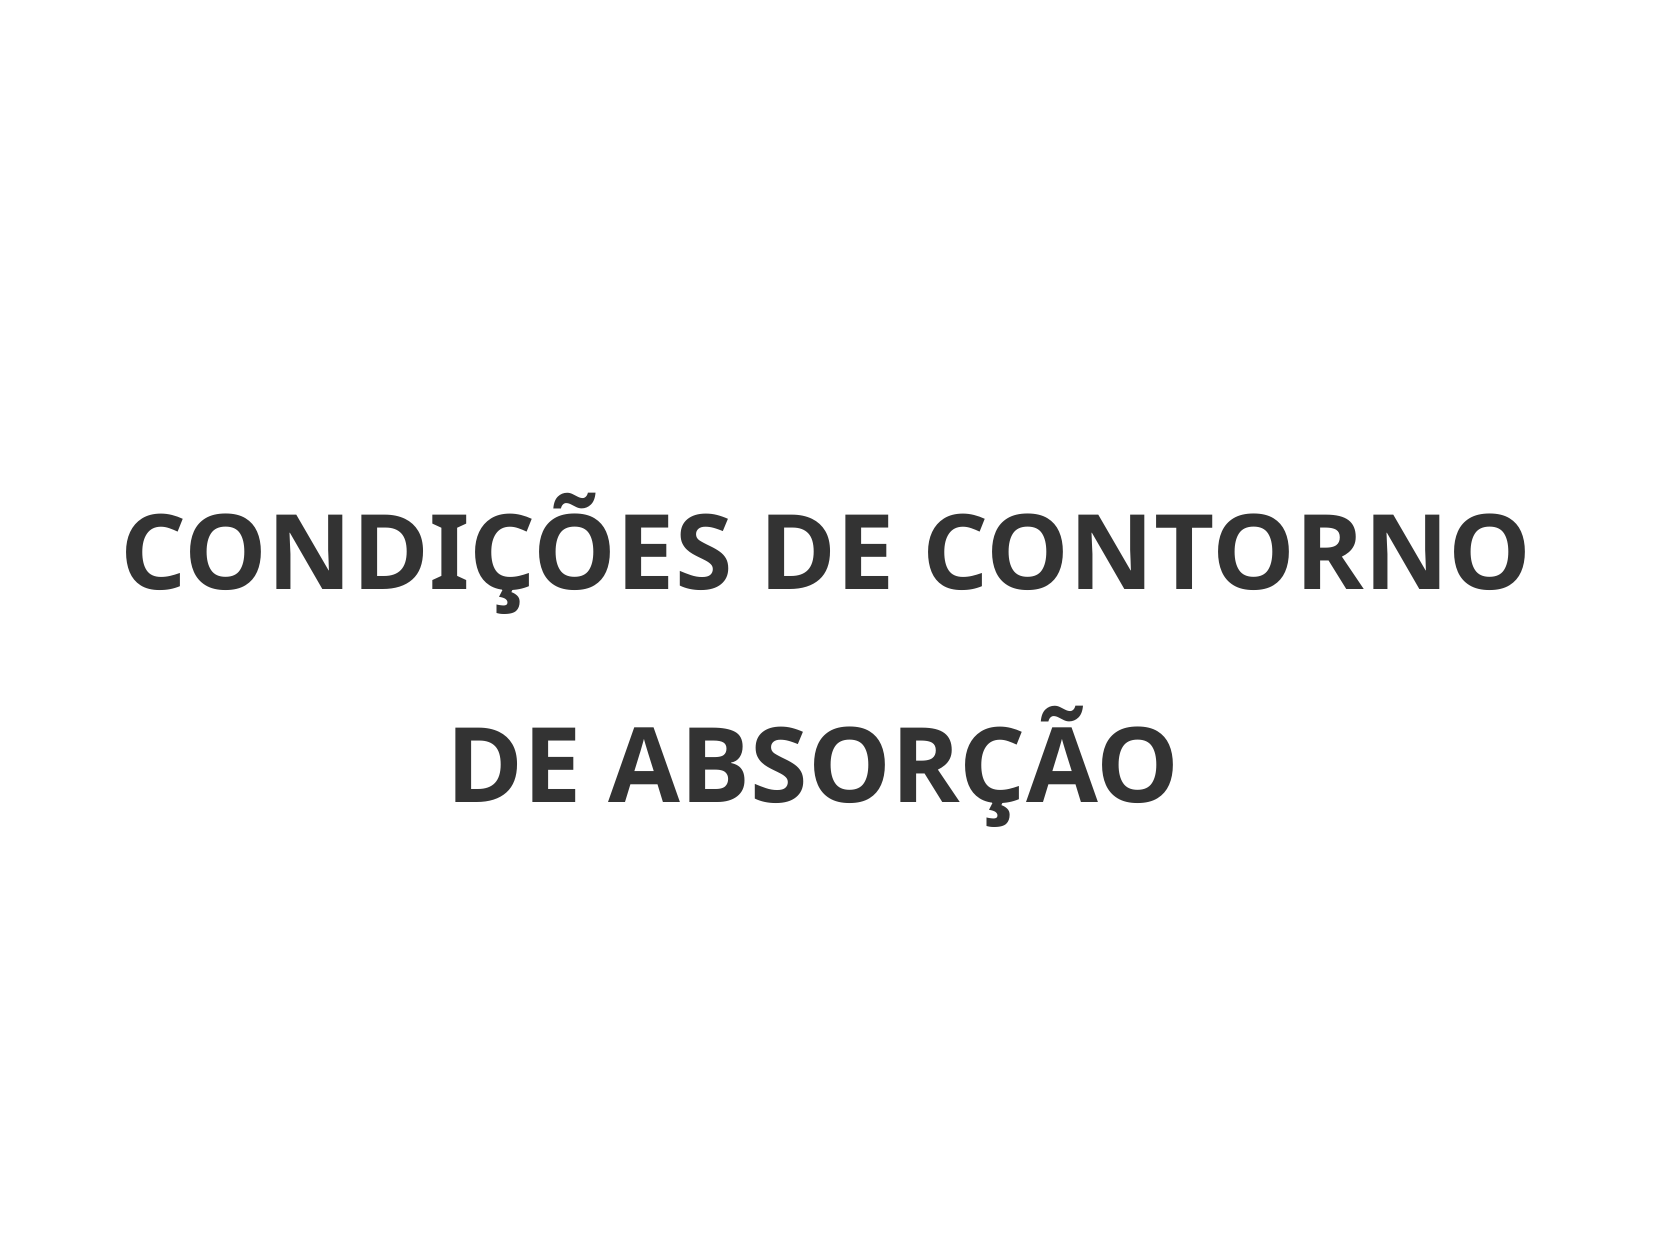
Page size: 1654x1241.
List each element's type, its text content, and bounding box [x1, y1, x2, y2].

title CONDIÇÕES DE CONTORNO DE ABSORÇÃO [82, 473, 1571, 767]
